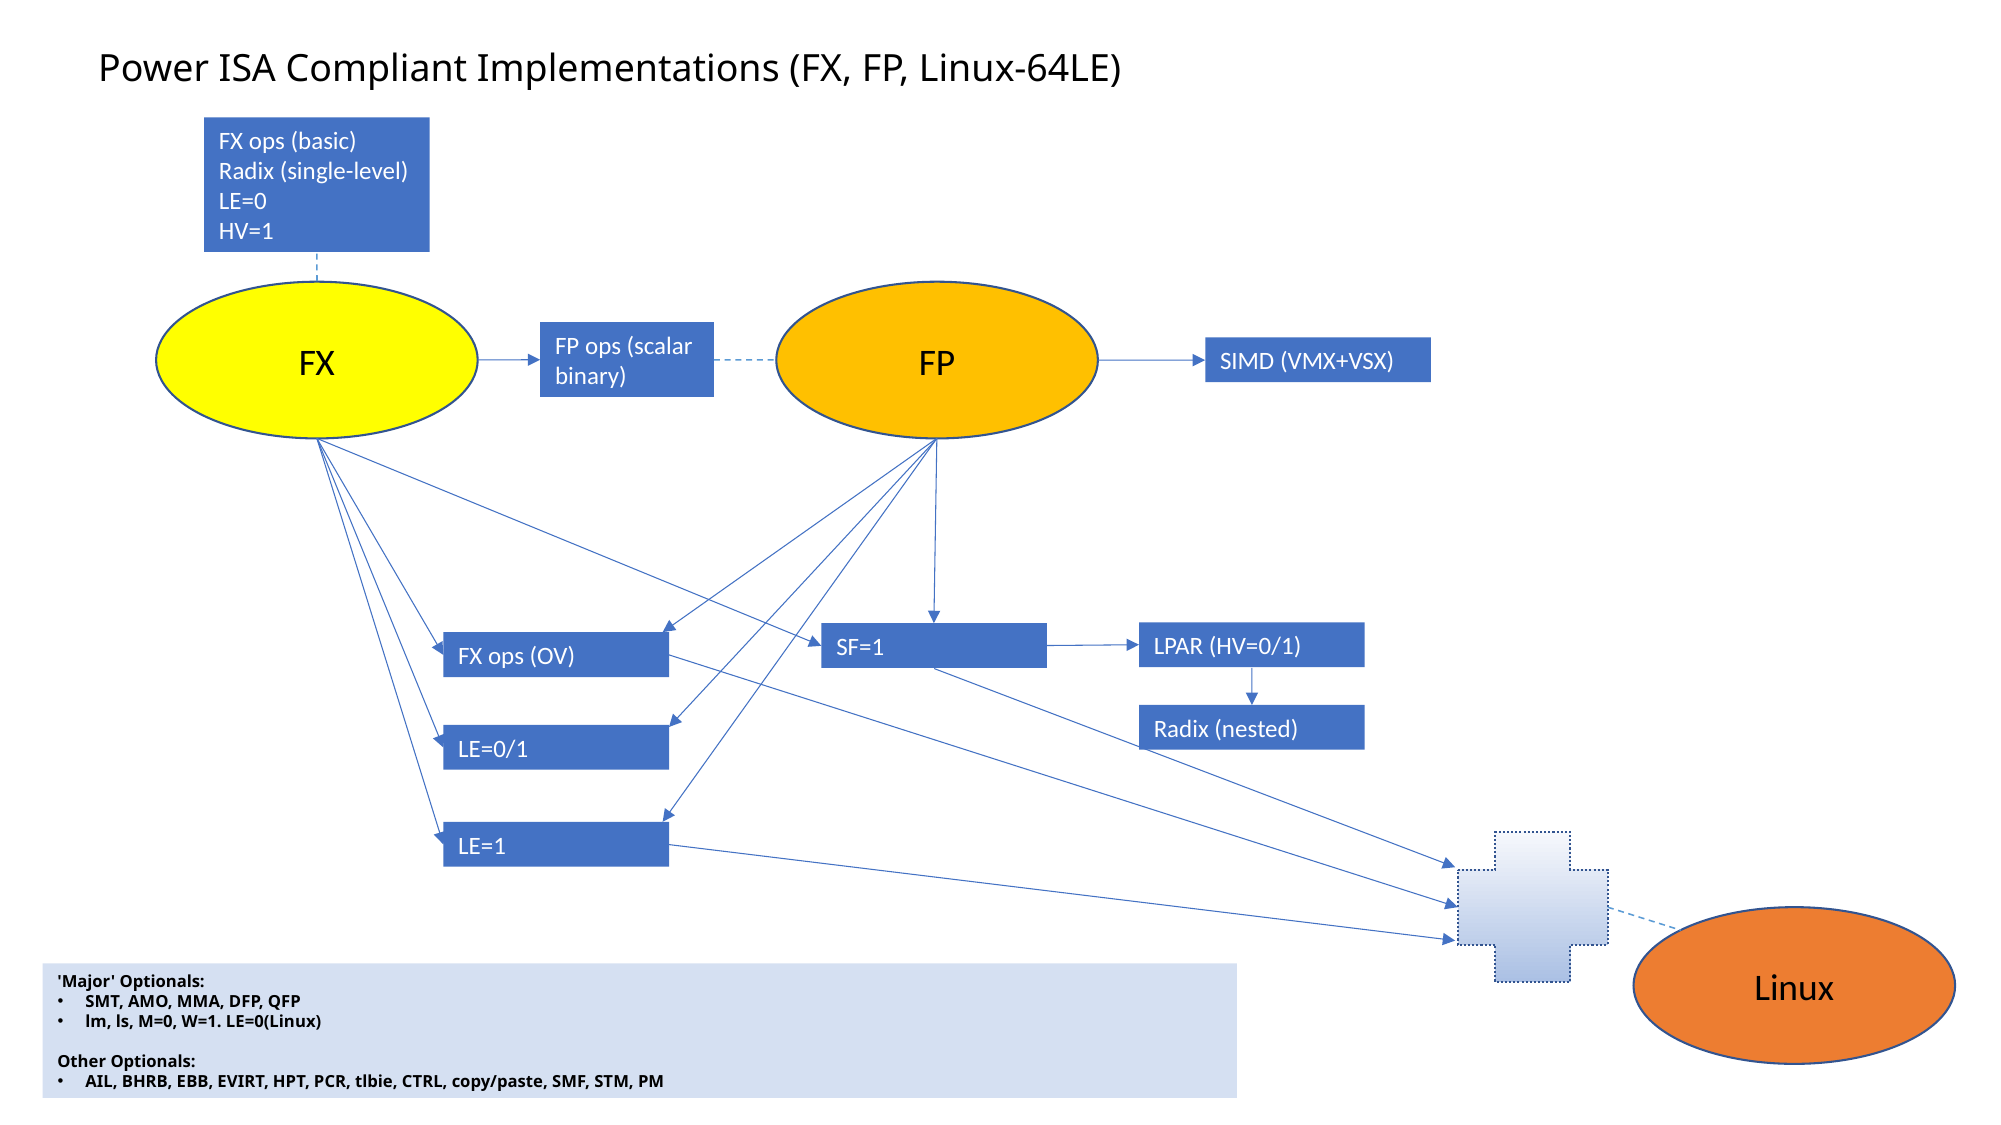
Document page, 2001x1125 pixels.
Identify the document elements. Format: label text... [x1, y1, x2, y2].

text_box LPAR (HV=0/1) [1139, 622, 1365, 668]
text_box [1457, 832, 1608, 983]
text_box Linux [1633, 907, 1956, 1064]
text_box Power ISA Compliant Implementations (FX, FP, Linux-64LE) [83, 36, 1655, 97]
text_box FX [156, 281, 478, 439]
text_box LE=0/1 [443, 724, 670, 770]
text_box FP [776, 281, 1098, 439]
text_box SF=1 [821, 623, 1047, 668]
text_box 'Major' Optionals: SMT, AMO, MMA, DFP, QFP lm, ls, M=0, W=1. LE=0(Linux) Other Optionals: AIL, BHRB, EBB, EVIRT, HPT, PCR, tlbie, CTRL, copy/paste, SMF, STM, PM [42, 963, 1237, 1098]
text_box FX ops (basic) Radix (single-level) LE=0 HV=1 [204, 117, 430, 252]
text_box Radix (nested) [1139, 704, 1365, 750]
text_box FP ops (scalar binary) [540, 322, 714, 397]
text_box FX ops (OV) [443, 632, 670, 678]
text_box LE=1 [443, 821, 670, 867]
text_box SIMD (VMX+VSX) [1205, 337, 1431, 383]
